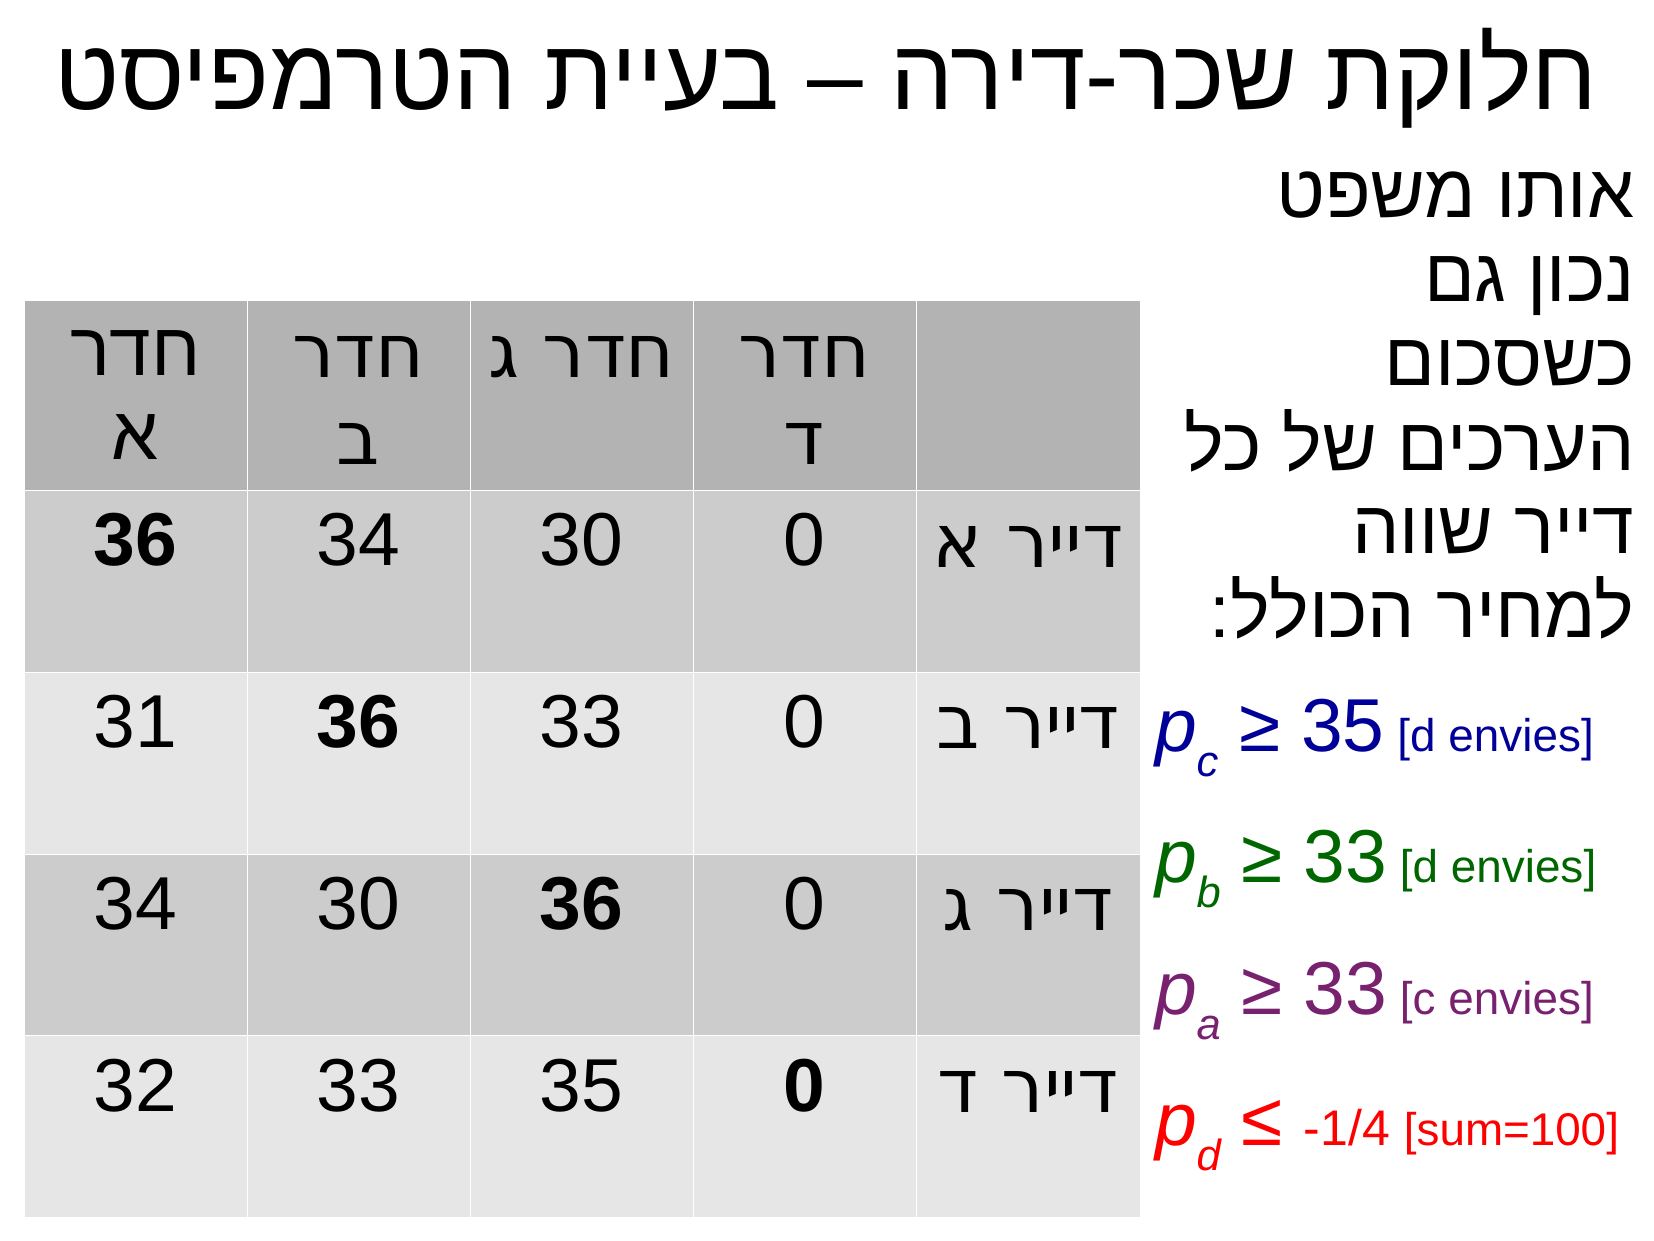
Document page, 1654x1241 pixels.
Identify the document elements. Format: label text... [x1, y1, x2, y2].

table_cell 31 [25, 673, 247, 854]
table_cell 30 [471, 491, 693, 672]
table_header חדר ג [471, 301, 693, 490]
table_cell 33 [248, 1036, 470, 1217]
table_cell 30 [248, 855, 470, 1035]
table_cell דייר ג [917, 855, 1140, 1035]
table_cell 32 [25, 1036, 247, 1217]
table_cell 0 [694, 855, 916, 1035]
table_cell דייר א [917, 491, 1140, 672]
table_header חדר ב [248, 301, 470, 490]
list אותו משפט נכון גם כשסכום הערכים של כל דייר שווה למחיר הכולל: pc ≥ 35 [d envies] pb ≥ 33 [d envies] pa ≥ 33 [c envies] pd ≤ -1/4 [sum=100] [1155, 150, 1636, 1186]
title חלוקת שכר-דירה – בעיית הטרמפיסט [0, 0, 1654, 151]
table_header חדר א [25, 301, 247, 490]
table_cell דייר ד [917, 1036, 1140, 1217]
table_cell 34 [248, 491, 470, 672]
table_header חדר ד [694, 301, 916, 490]
table_cell 0 [694, 1036, 916, 1217]
table_cell 35 [471, 1036, 693, 1217]
table_header [917, 301, 1140, 490]
table_cell דייר ב [917, 673, 1140, 854]
table_cell 34 [25, 855, 247, 1035]
table_cell 36 [471, 855, 693, 1035]
table_cell 36 [25, 491, 247, 672]
table_cell 33 [471, 673, 693, 854]
table_cell 0 [694, 491, 916, 672]
table_cell 0 [694, 673, 916, 854]
table_cell 36 [248, 673, 470, 854]
